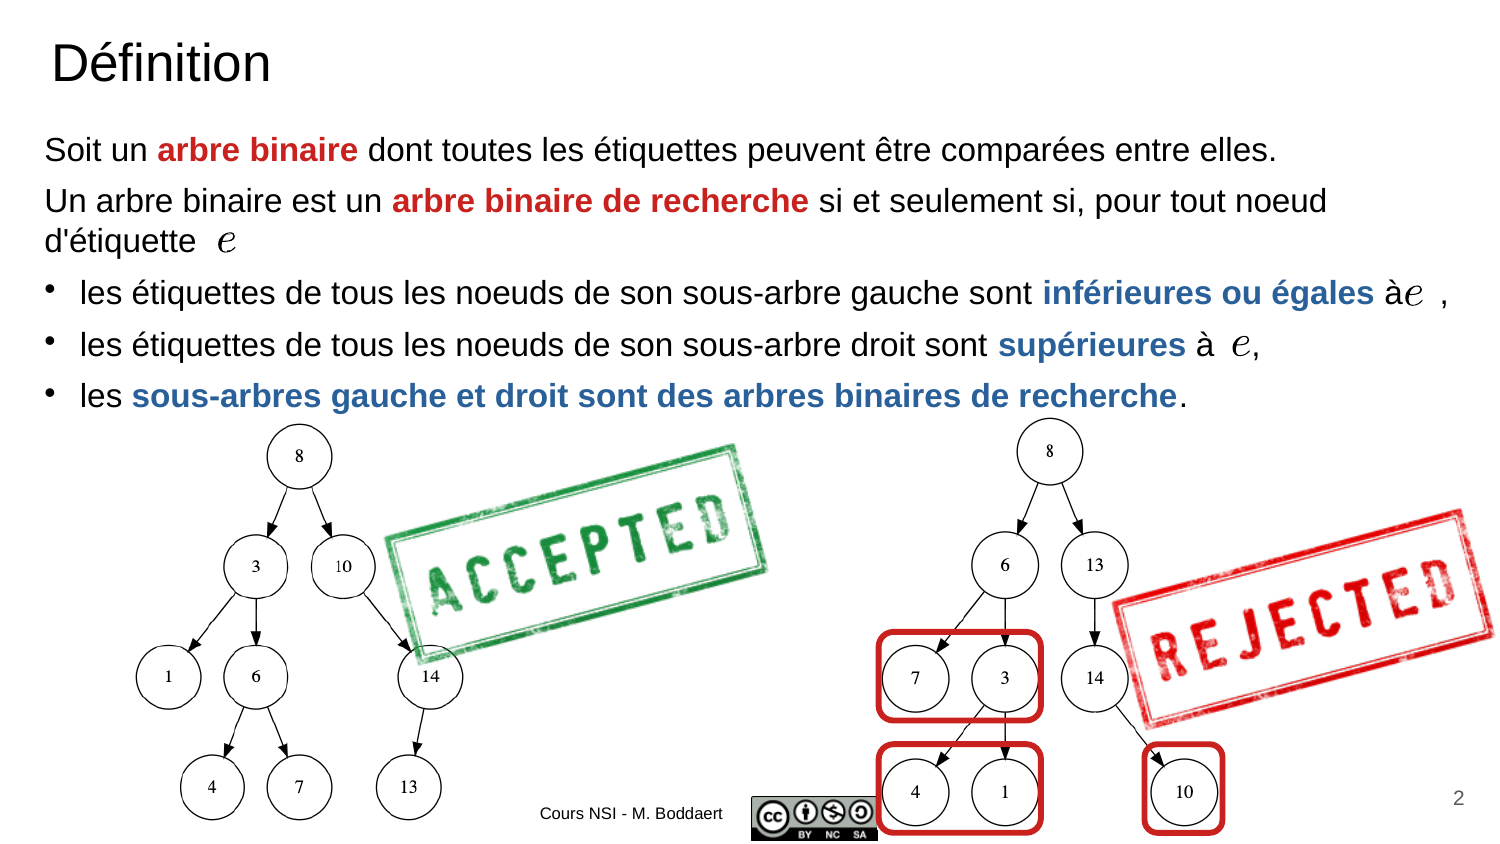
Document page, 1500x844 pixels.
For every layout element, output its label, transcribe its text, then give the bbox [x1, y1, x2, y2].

picture [882, 635, 1037, 717]
picture [1148, 748, 1219, 829]
slide_number <numéro> [1389, 764, 1480, 830]
picture [877, 413, 1500, 830]
picture [751, 796, 879, 841]
text_box Soit un arbre binaire dont toutes les étiquettes peuvent être comparées entre elles. Un arbre binaire est un arbre binaire de recherche si et seulement si, pour tout noeud d'étiquette : les étiquettes de tous les noeuds de son sous-arbre gauche sont inférieures ou égales à , les étiquettes de tous les noeuds de son sous-arbre droit sont supérieures à , les sous-arbres gauche et droit sont des arbres binaires de recherche. [29, 120, 1477, 207]
picture [131, 419, 785, 824]
text_box [1405, 285, 1423, 306]
text_box [218, 232, 236, 253]
picture [882, 748, 1038, 829]
text_box [1232, 335, 1250, 357]
title Définition [51, 13, 1449, 108]
